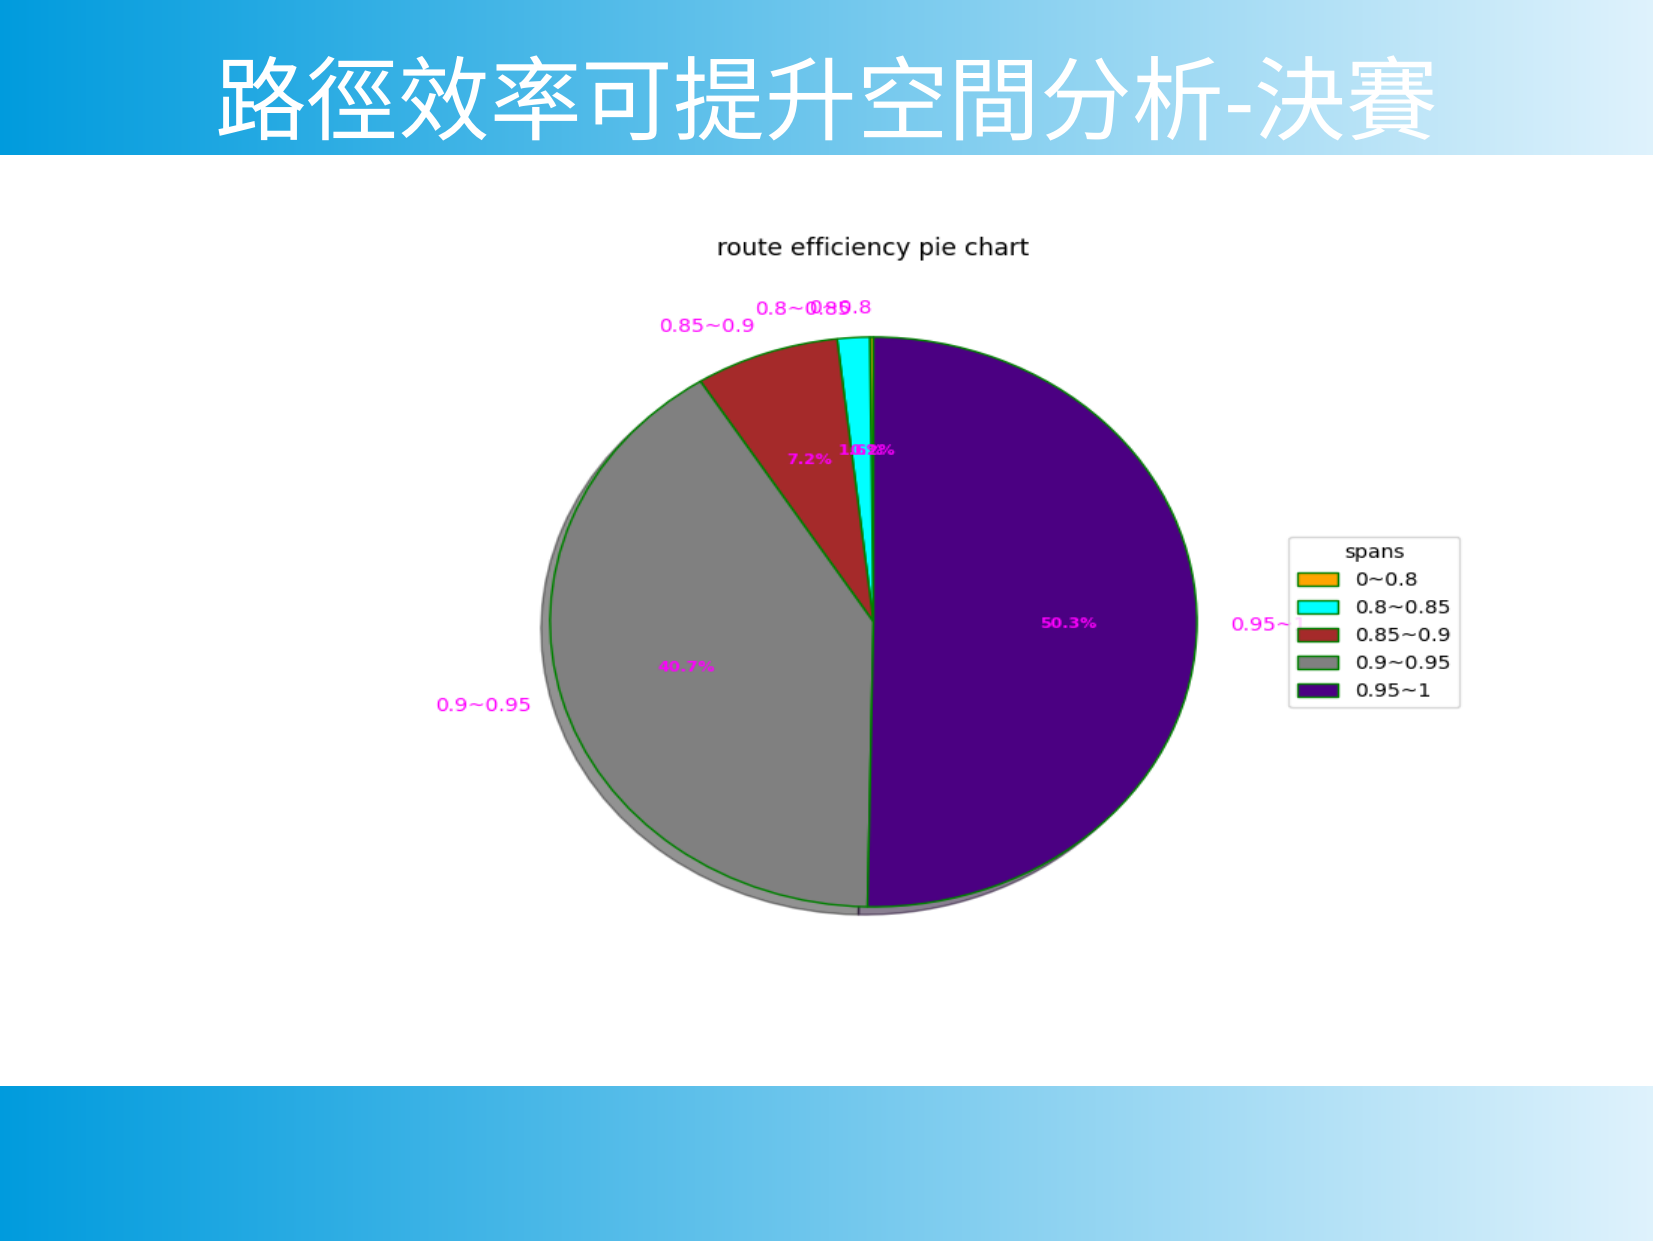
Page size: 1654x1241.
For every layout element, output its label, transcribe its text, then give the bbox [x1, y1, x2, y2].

picture [105, 155, 1605, 1081]
title 路徑效率可提升空間分析-決賽 [82, 48, 1571, 156]
